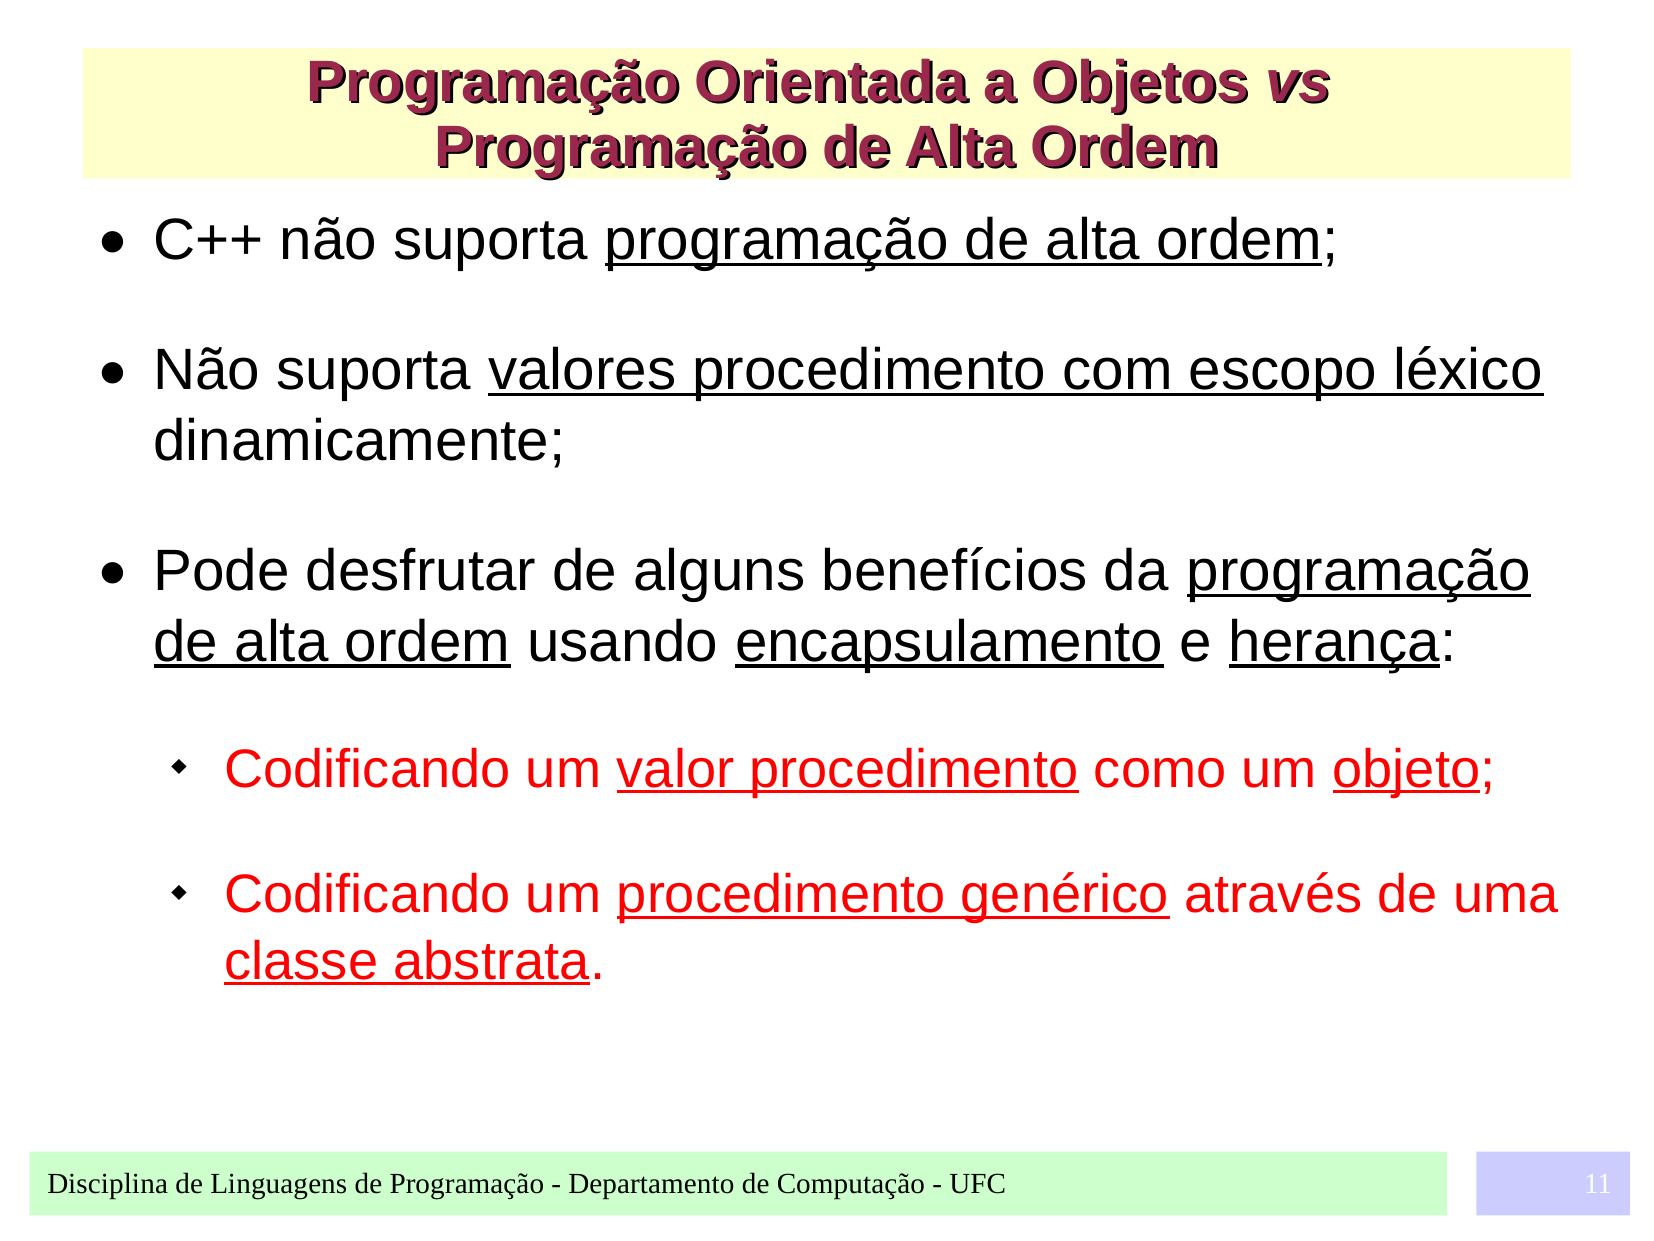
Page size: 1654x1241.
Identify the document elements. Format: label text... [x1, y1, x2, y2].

title Programação Orientada a Objetos vs Programação de Alta Ordem [82, 48, 1571, 179]
list C++ não suporta programação de alta ordem; Não suporta valores procedimento com escopo léxico dinamicamente; Pode desfrutar de alguns benefícios da programação de alta ordem usando encapsulamento e herança: Codificando um valor procedimento como um objeto; Codificando um procedimento genérico através de uma classe abstrata. [82, 206, 1571, 1152]
